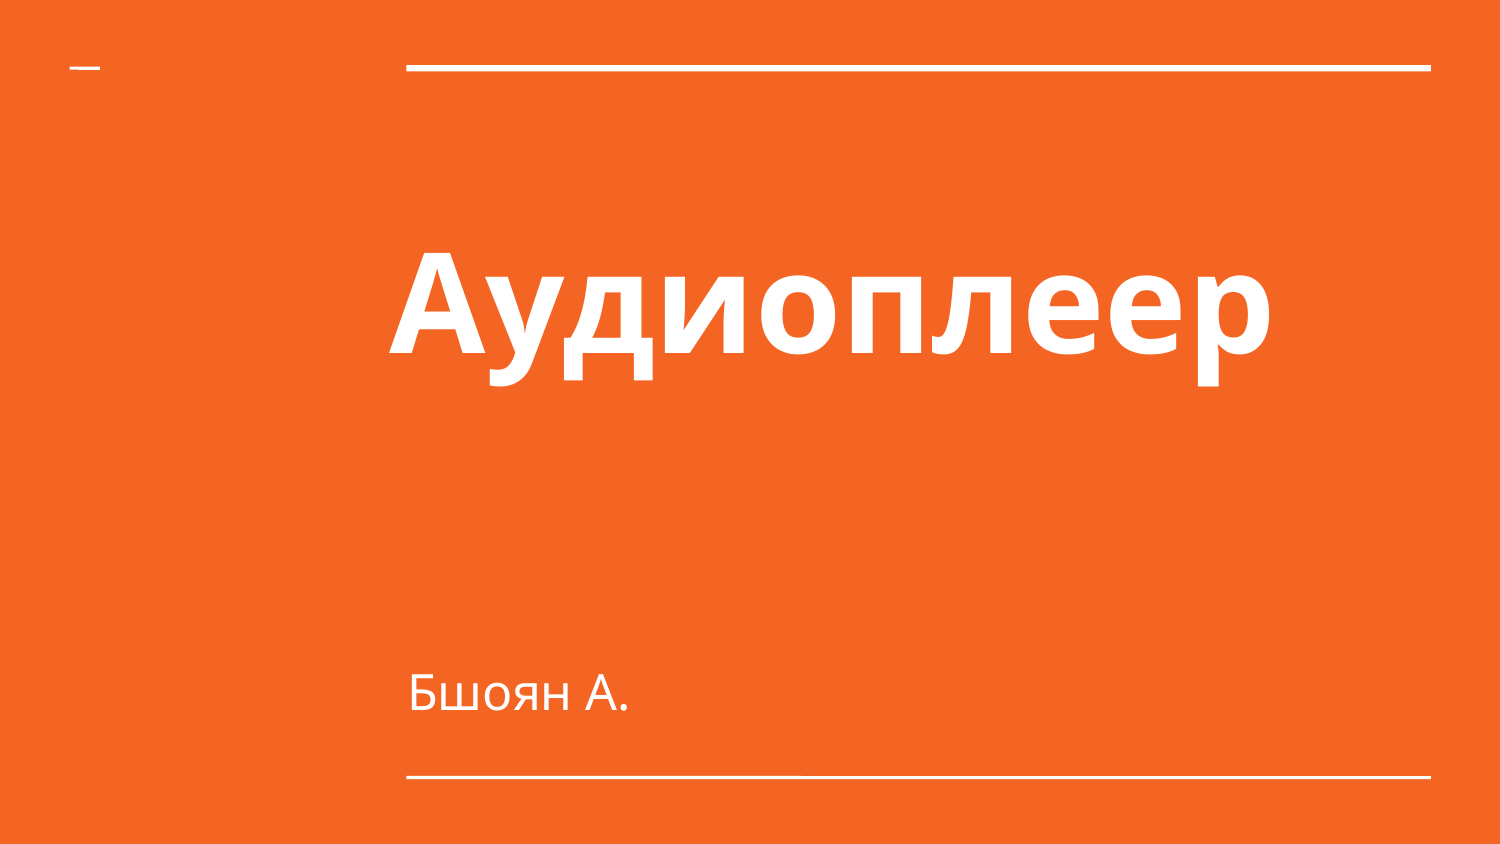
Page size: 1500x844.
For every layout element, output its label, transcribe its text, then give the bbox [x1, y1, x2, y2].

title Аудиоплеер [374, 199, 1413, 452]
subtitle Бшоян А. [392, 531, 1431, 735]
